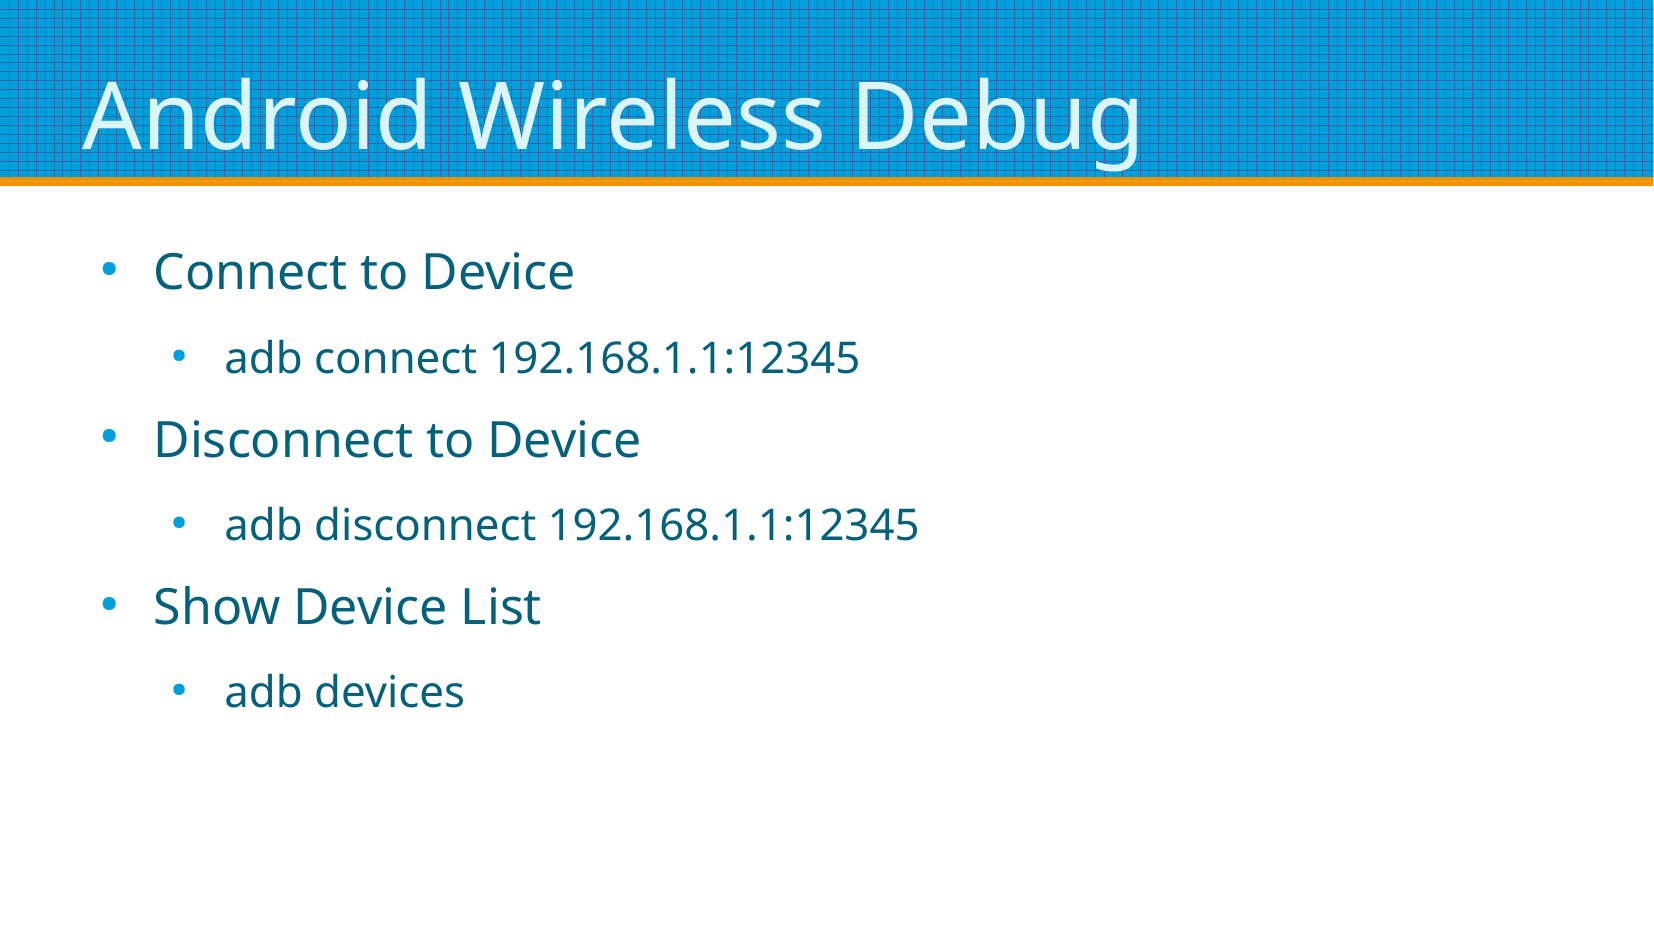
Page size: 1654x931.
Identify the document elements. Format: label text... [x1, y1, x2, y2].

list Connect to Device adb connect 192.168.1.1:12345 Disconnect to Device adb disconnect 192.168.1.1:12345 Show Device List adb devices [82, 236, 1571, 813]
title Android Wireless Debug [82, 14, 1571, 178]
